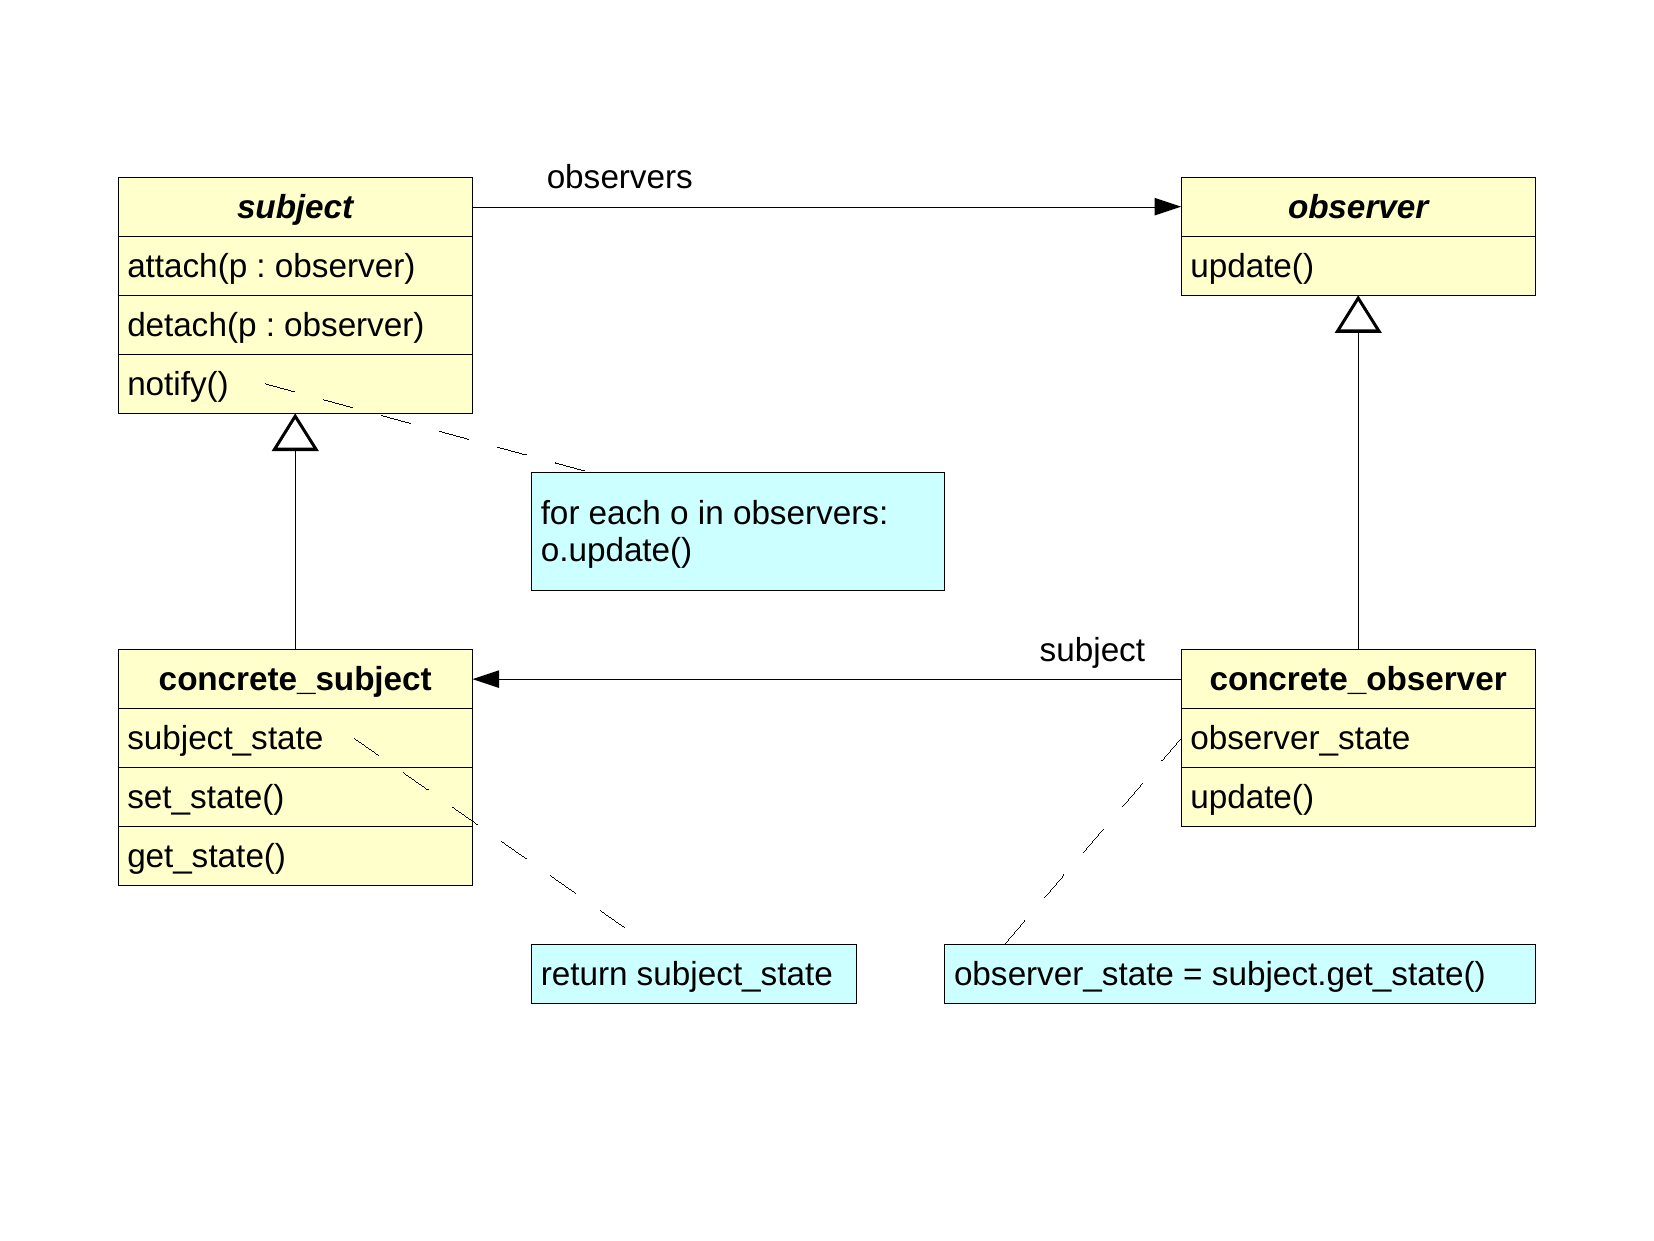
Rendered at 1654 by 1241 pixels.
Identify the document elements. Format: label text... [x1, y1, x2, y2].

text_box attach(p : observer) [118, 236, 473, 295]
text_box subject_state [118, 708, 473, 767]
text_box observer [1181, 177, 1536, 236]
text_box for each o in observers: o.update() [531, 472, 945, 591]
text_box update() [1181, 767, 1536, 827]
text_box observer_state = subject.get_state() [944, 944, 1536, 1004]
text_box update() [1181, 236, 1536, 296]
text_box set_state() [118, 767, 473, 826]
text_box get_state() [118, 826, 473, 886]
text_box detach(p : observer) [118, 295, 473, 354]
text_box subject [118, 177, 473, 236]
text_box observer_state [1181, 708, 1536, 767]
text_box observers [531, 147, 709, 207]
text_box concrete_subject [118, 649, 473, 708]
text_box notify() [118, 354, 473, 414]
text_box concrete_observer [1181, 649, 1536, 708]
text_box subject [1003, 620, 1182, 680]
text_box return subject_state [531, 944, 857, 1004]
